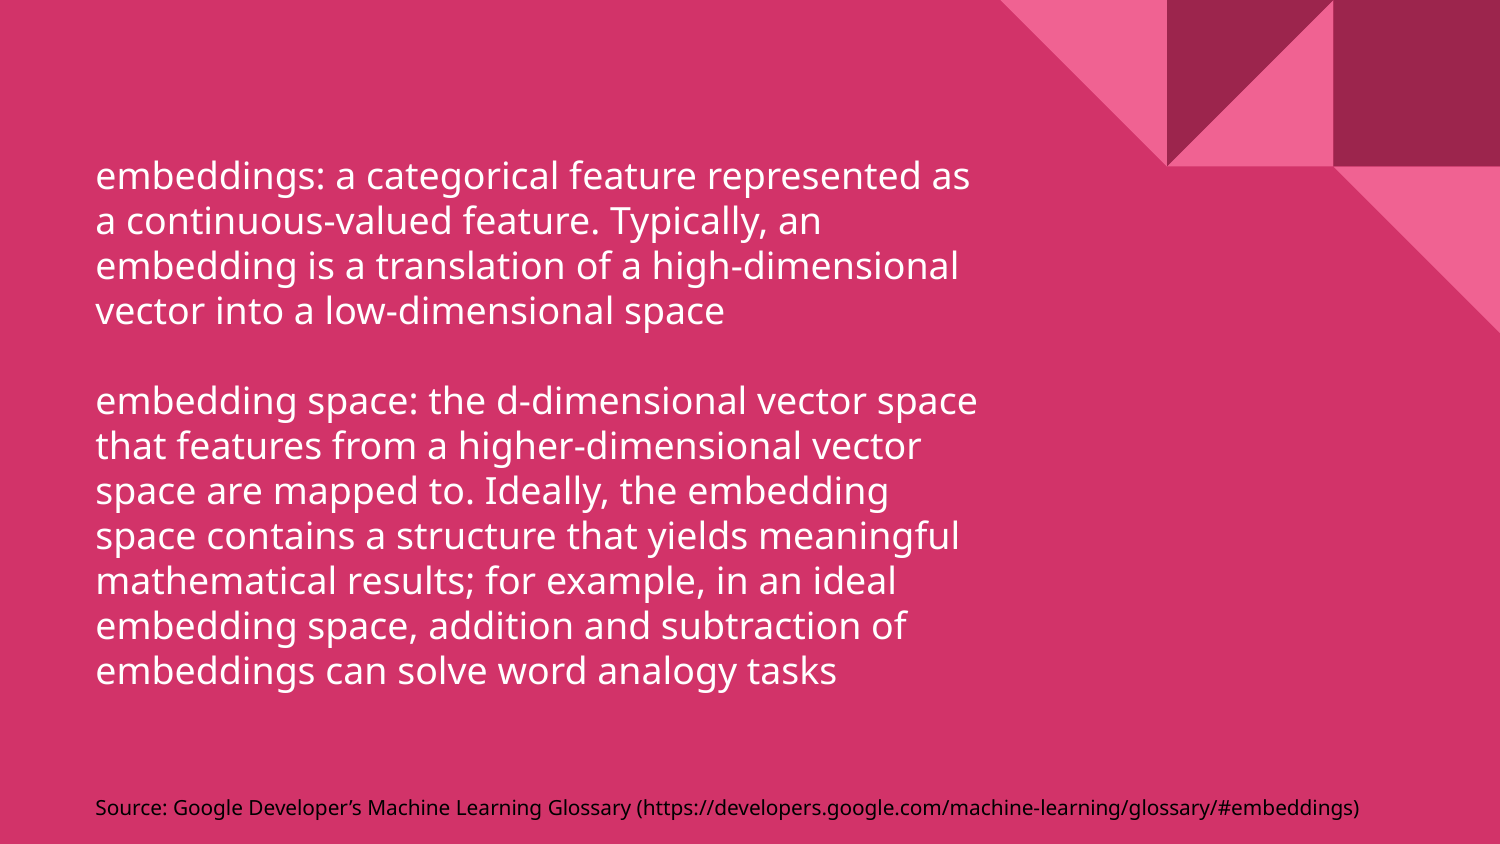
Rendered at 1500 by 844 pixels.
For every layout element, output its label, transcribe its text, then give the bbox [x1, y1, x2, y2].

text_box Source: Google Developer’s Machine Learning Glossary (https://developers.google.com/machine-learning/glossary/#embeddings) [80, 779, 1487, 831]
title embeddings: a categorical feature represented as a continuous-valued feature. Typically, an embedding is a translation of a high-dimensional vector into a low-dimensional space embedding space: the d-dimensional vector space that features from a higher-dimensional vector space are mapped to. Ideally, the embedding space contains a structure that yields meaningful mathematical results; for example, in an ideal embedding space, addition and subtraction of embeddings can solve word analogy tasks [80, 86, 1003, 758]
